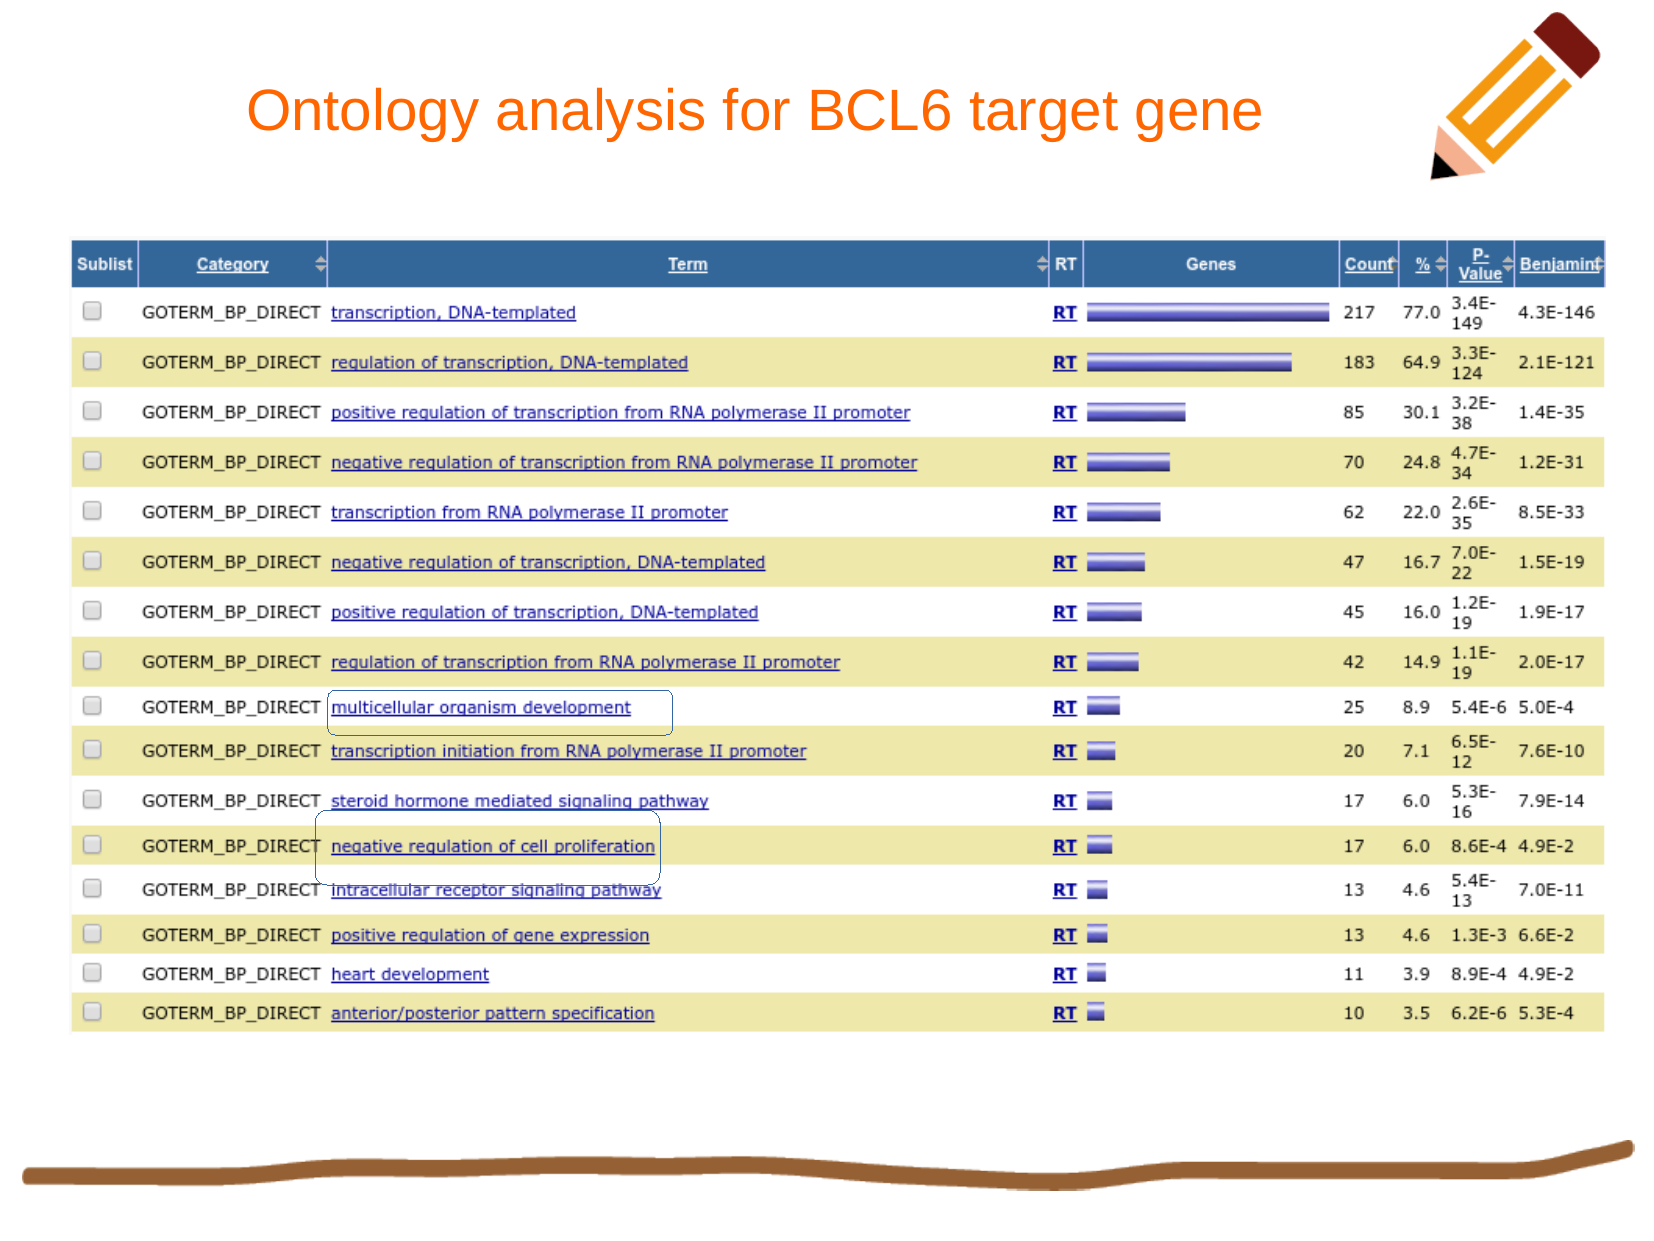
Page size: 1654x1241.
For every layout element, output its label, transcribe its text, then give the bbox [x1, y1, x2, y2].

title Ontology analysis for BCL6 target gene [82, 49, 1430, 172]
picture [22, 1140, 1635, 1191]
picture [1430, 12, 1601, 181]
picture [69, 236, 1606, 1036]
